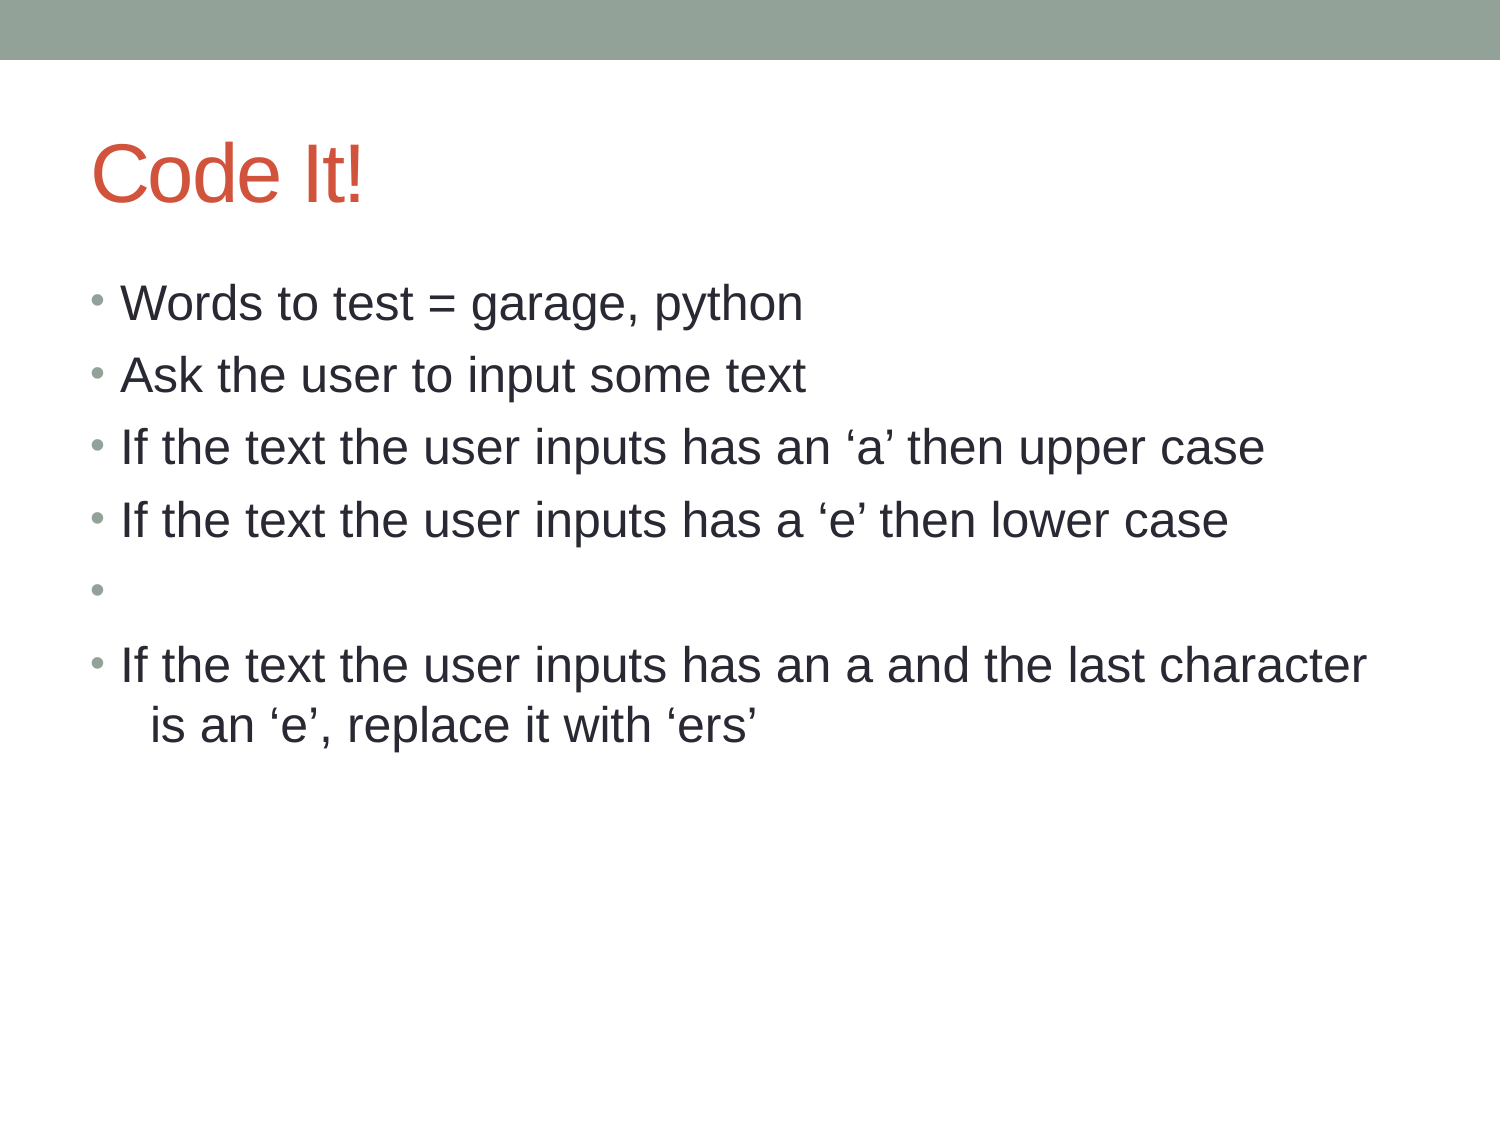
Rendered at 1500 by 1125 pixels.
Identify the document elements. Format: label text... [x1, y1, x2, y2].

title Code It! [75, 87, 1426, 251]
list Words to test = garage, python Ask the user to input some text If the text the user inputs has an ‘a’ then upper case If the text the user inputs has a ‘e’ then lower case If the text the user inputs has an a and the last character is an ‘e’, replace it with ‘ers’ [75, 262, 1426, 1063]
